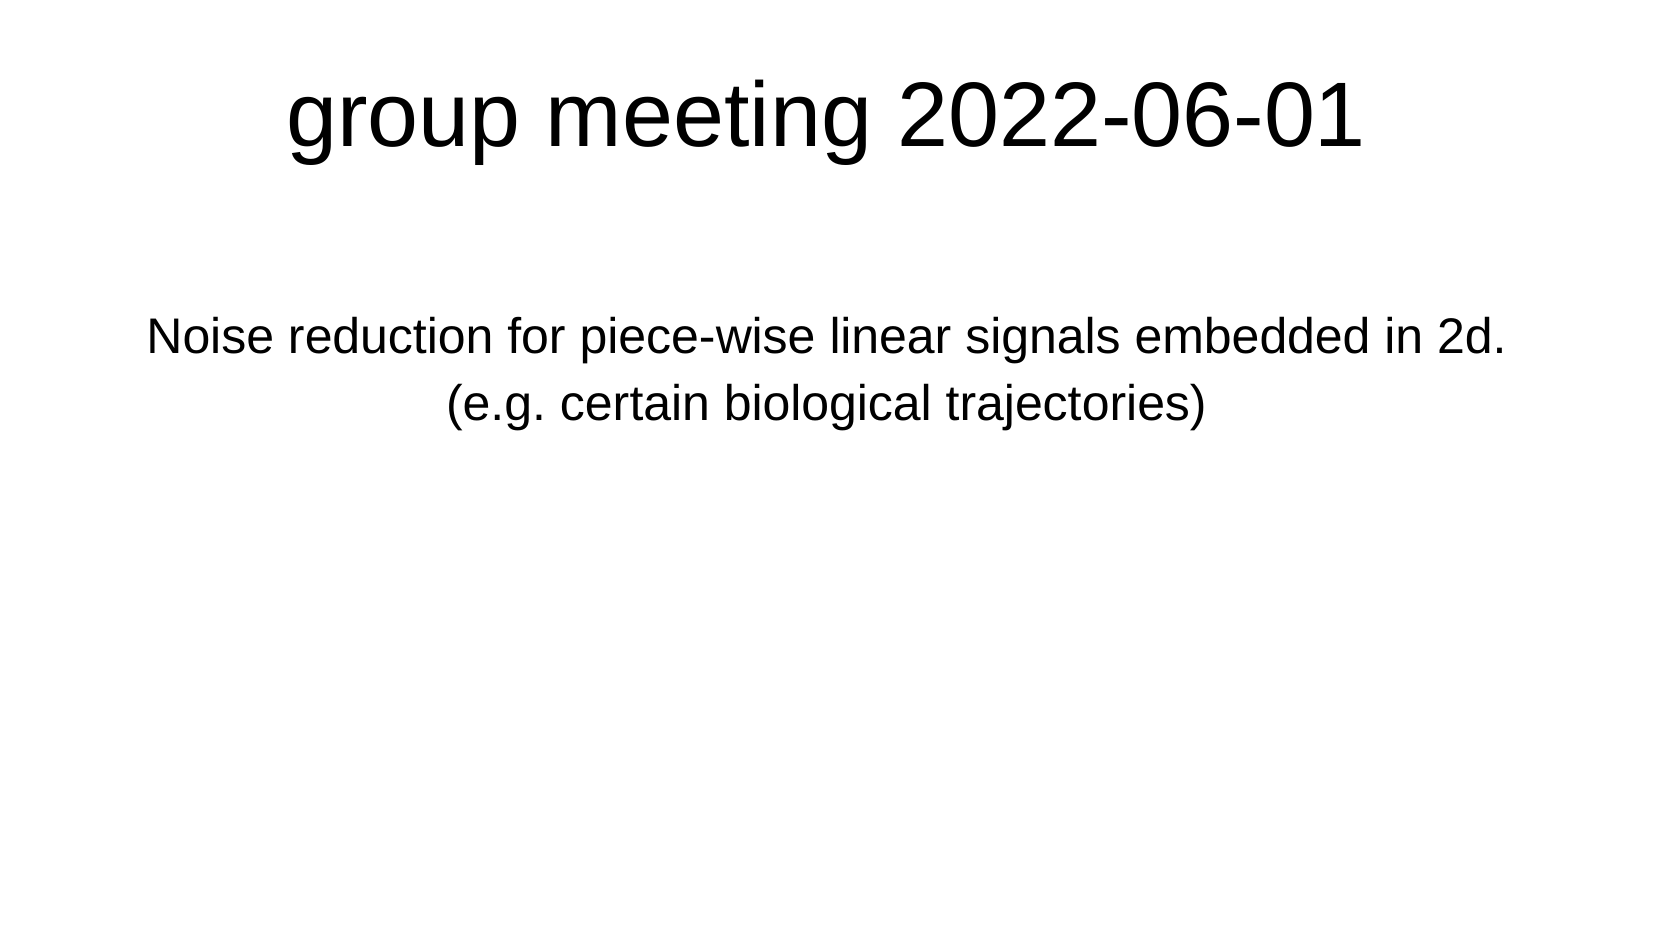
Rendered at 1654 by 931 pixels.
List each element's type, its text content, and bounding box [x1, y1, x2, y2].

subtitle Noise reduction for piece-wise linear signals embedded in 2d. (e.g. certain biological trajectories) [82, 217, 1571, 522]
title group meeting 2022-06-01 [82, 37, 1571, 193]
